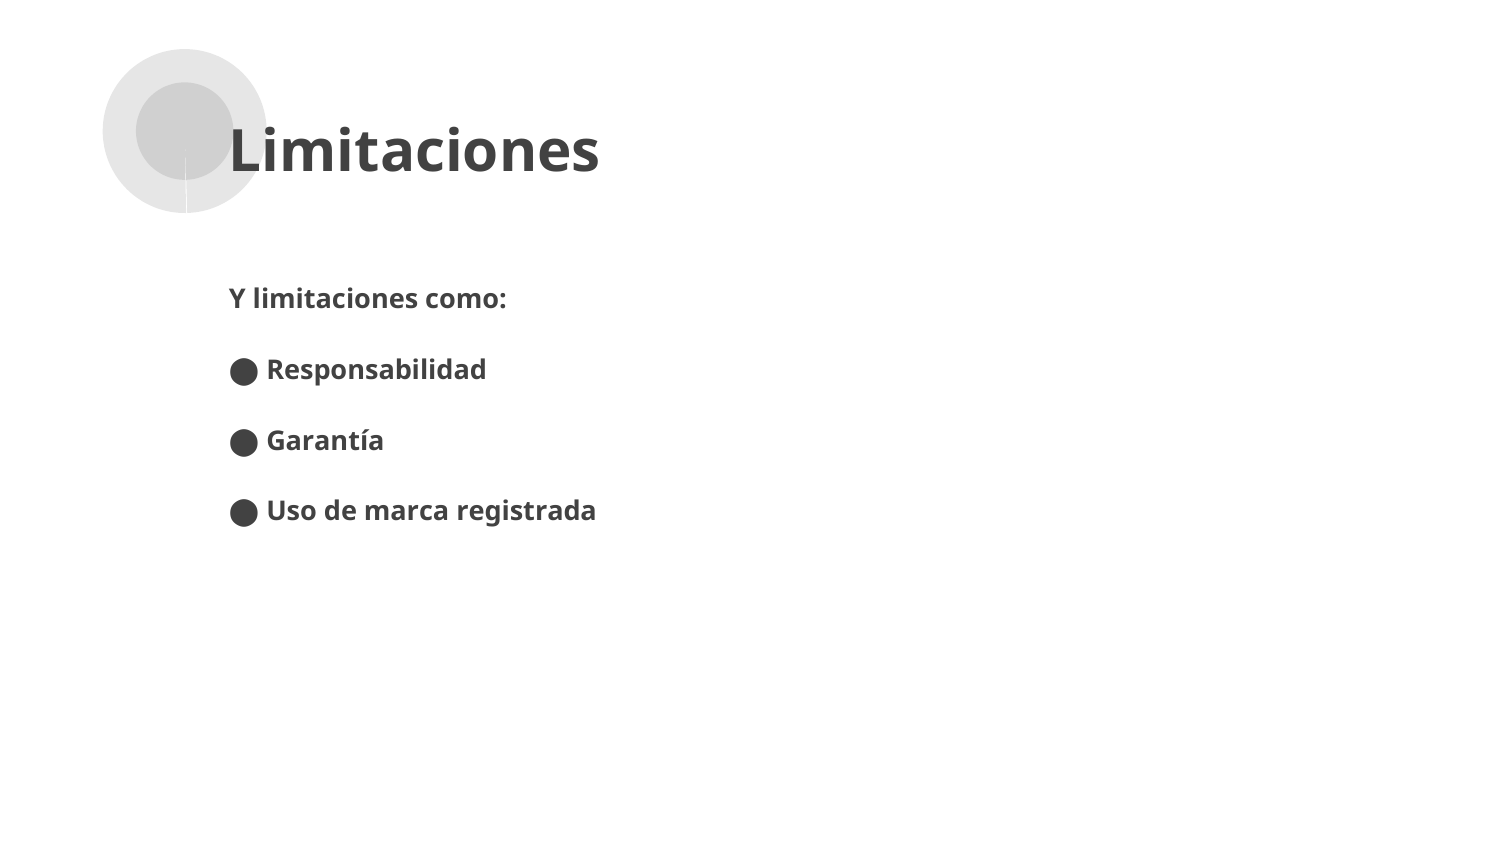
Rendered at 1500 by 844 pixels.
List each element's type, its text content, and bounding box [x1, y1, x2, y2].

title Limitaciones [213, 98, 1368, 262]
list Y limitaciones como: ⬤ Responsabilidad ⬤ Garantía ⬤ Uso de marca registrada [213, 262, 1368, 680]
